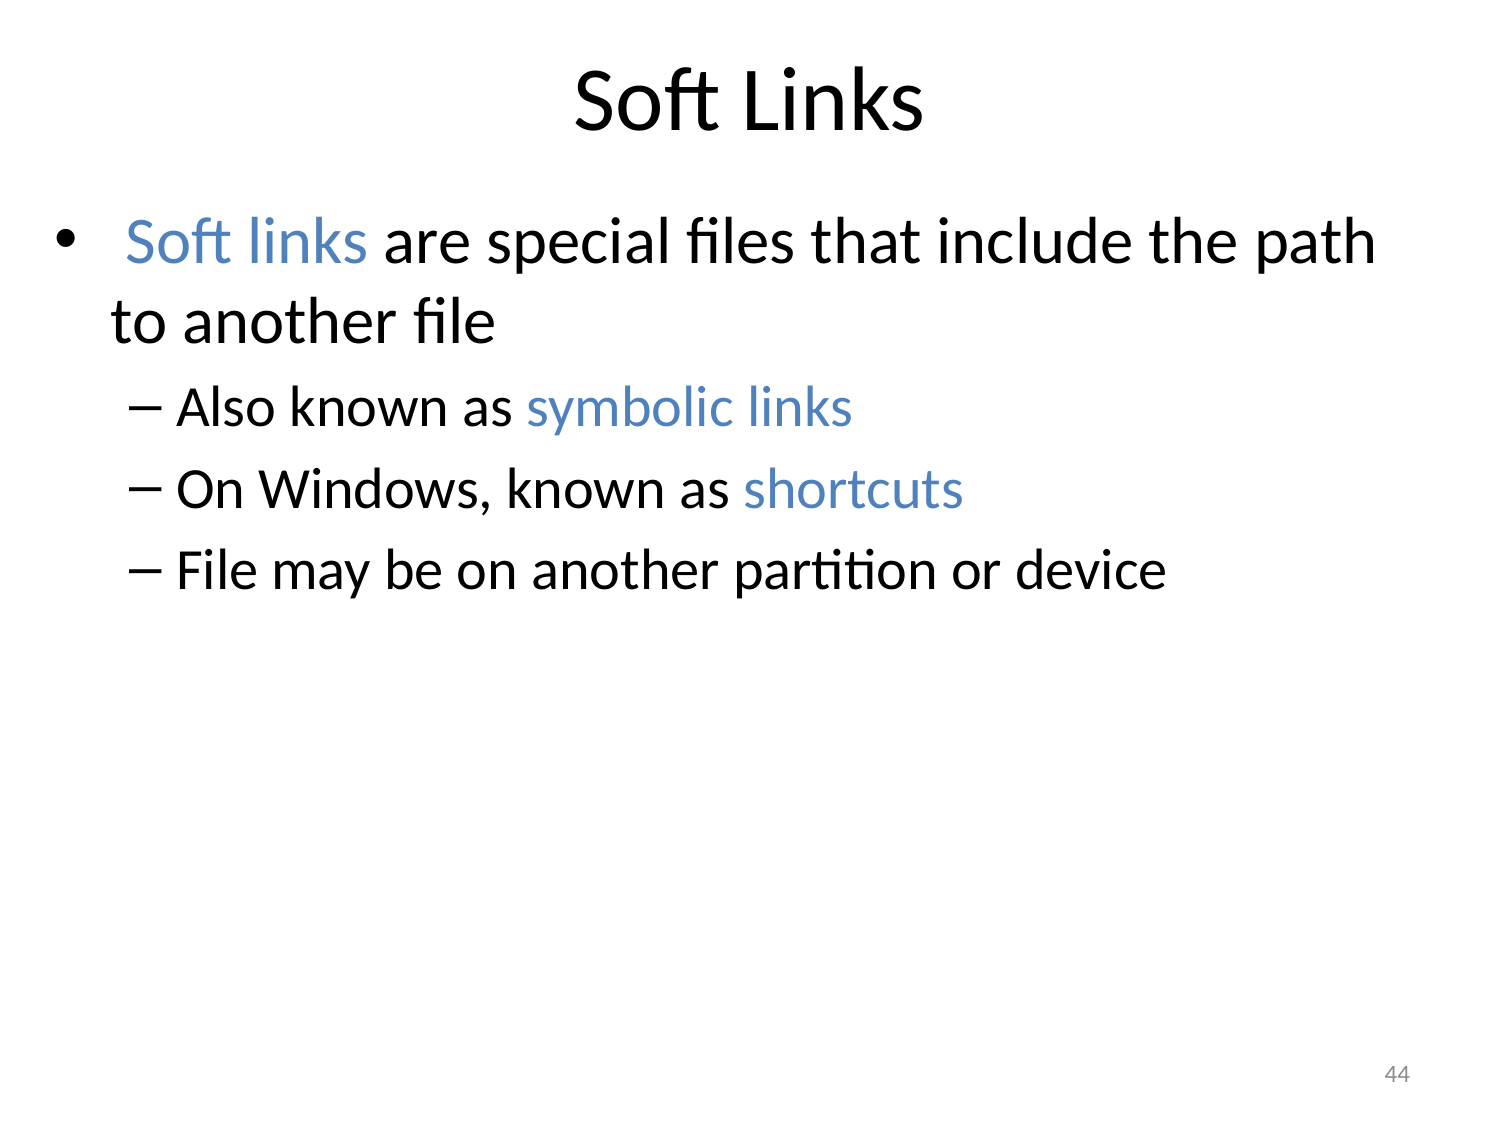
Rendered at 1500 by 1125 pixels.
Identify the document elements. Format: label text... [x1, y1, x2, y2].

title Soft Links [75, 0, 1425, 188]
list Soft links are special files that include the path to another file Also known as symbolic links On Windows, known as shortcuts File may be on another partition or device [39, 189, 1463, 681]
slide_number <number> [1074, 1042, 1425, 1103]
